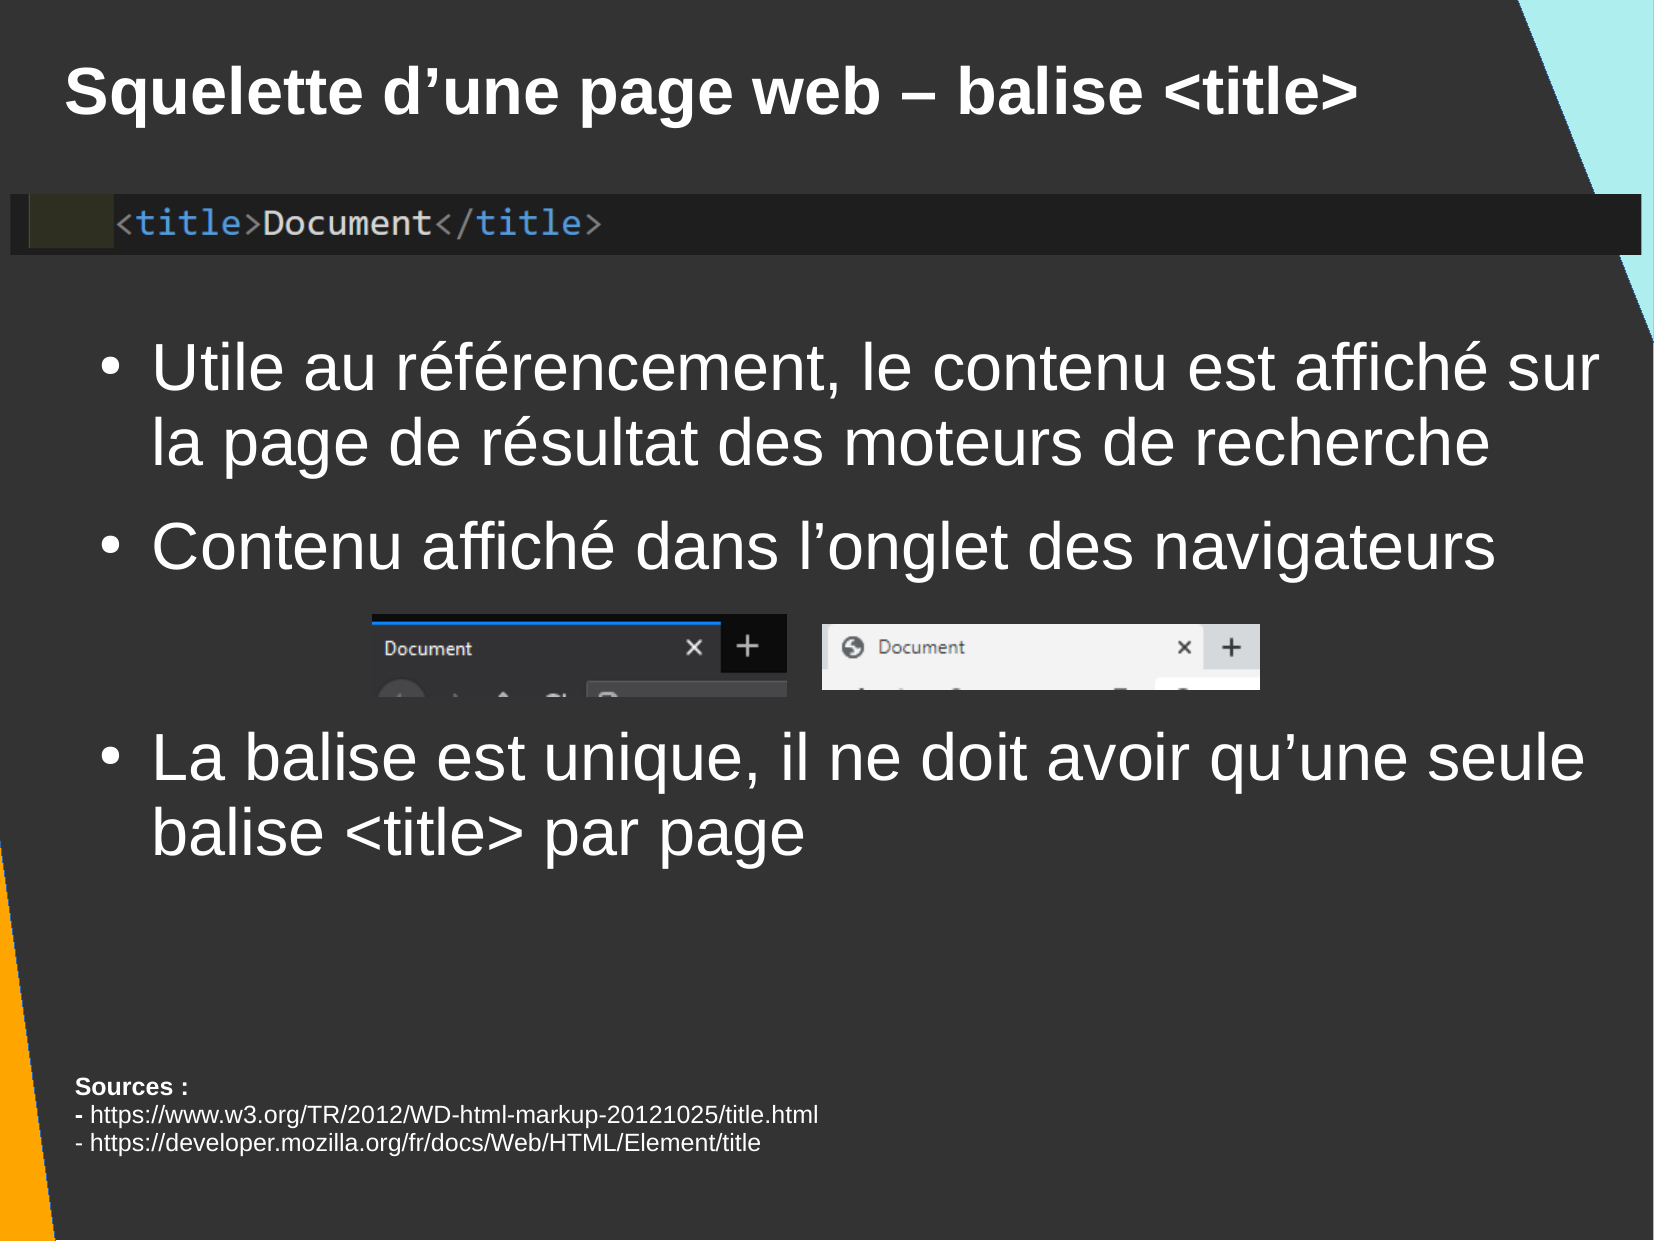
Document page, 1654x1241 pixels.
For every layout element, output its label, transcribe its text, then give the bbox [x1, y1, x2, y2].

text_box Sources : - https://www.w3.org/TR/2012/WD-html-markup-20121025/title.html - https://developer.mozilla.org/fr/docs/Web/HTML/Element/title [59, 1065, 1548, 1241]
picture [10, 194, 1642, 255]
title Squelette d’une page web – balise <title> [64, 54, 1553, 167]
list La balise est unique, il ne doit avoir qu’une seule balise <title> par page [80, 720, 1635, 991]
text_box [1517, 0, 1654, 343]
list Utile au référencement, le contenu est affiché sur la page de résultat des moteurs de recherche Contenu affiché dans l’onglet des navigateurs [80, 329, 1635, 600]
text_box [0, 840, 56, 1241]
picture [822, 624, 1260, 690]
picture [372, 614, 787, 697]
